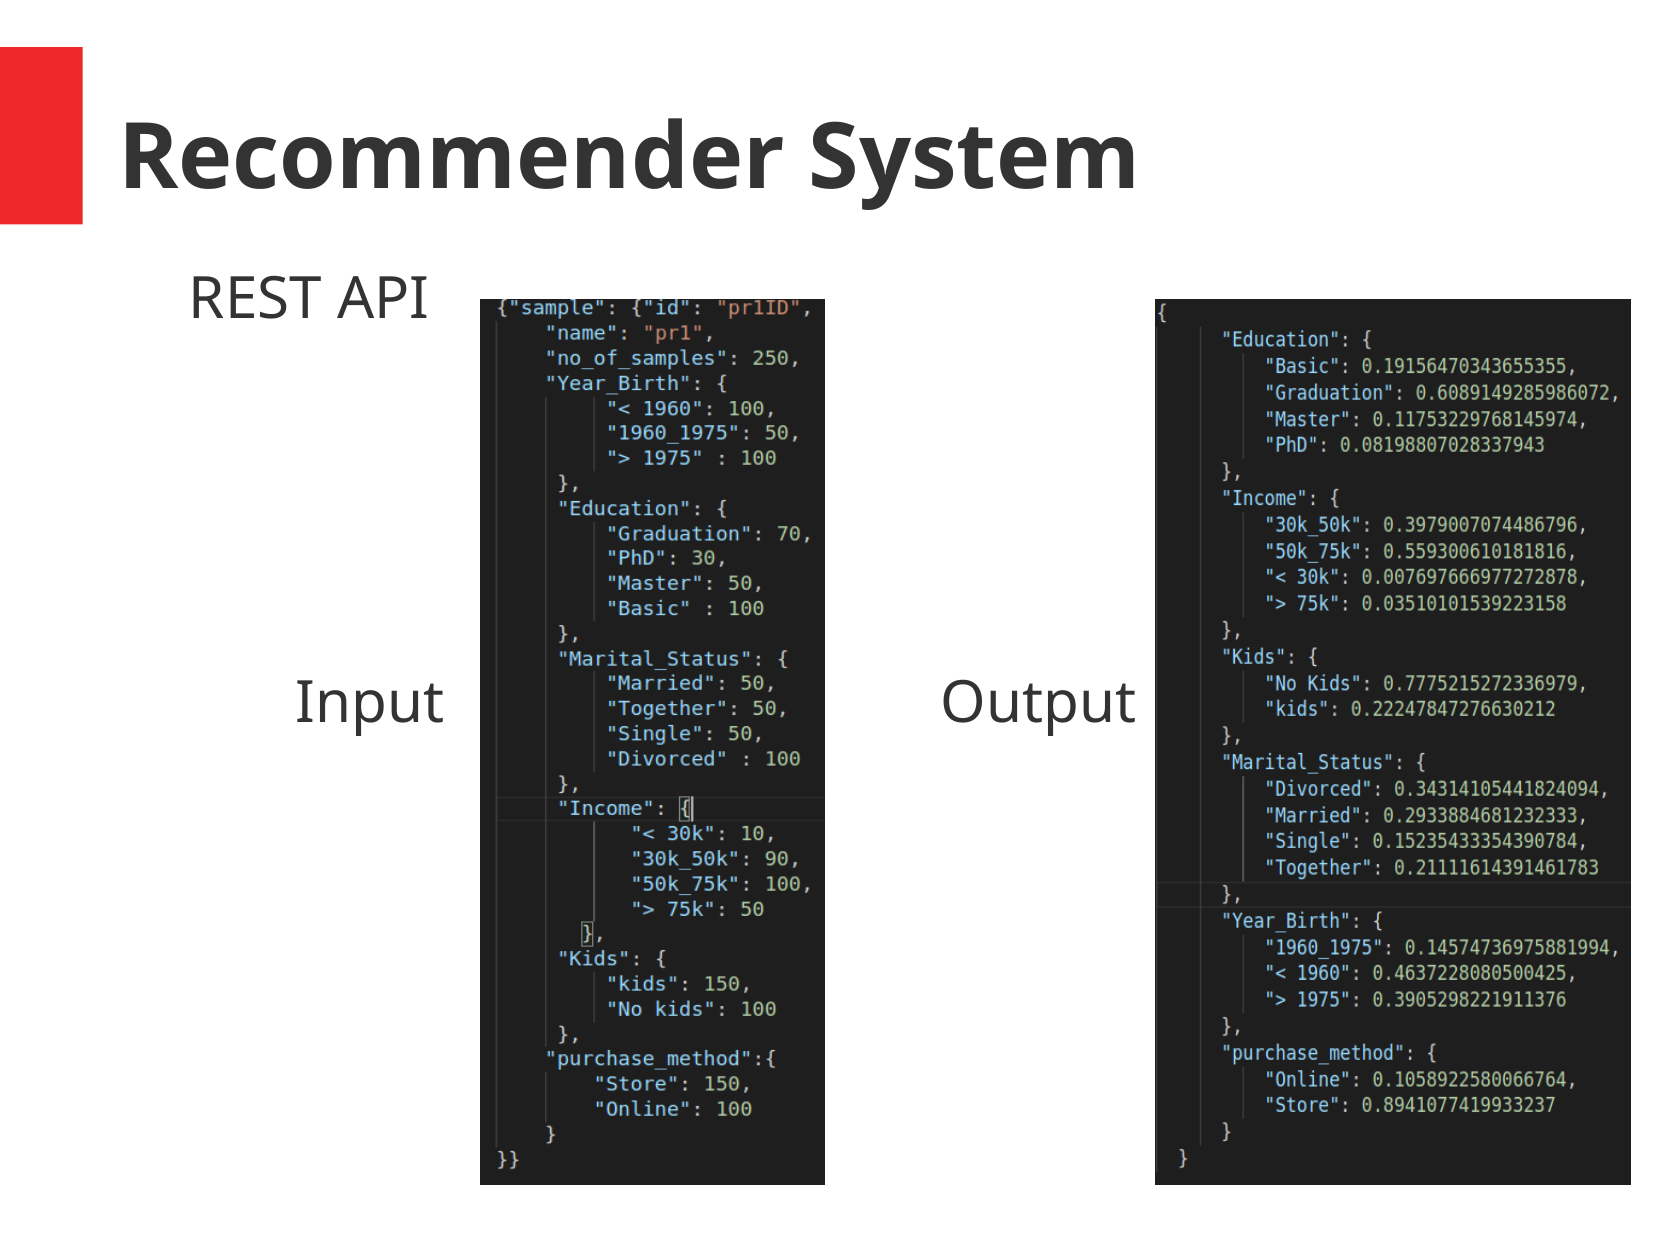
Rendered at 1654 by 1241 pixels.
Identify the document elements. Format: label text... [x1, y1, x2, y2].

title Recommender System [118, 49, 1571, 257]
picture [1155, 299, 1631, 1186]
list REST API [118, 256, 721, 353]
picture [480, 299, 825, 1186]
list Input [225, 660, 451, 751]
list Output [870, 660, 1141, 751]
